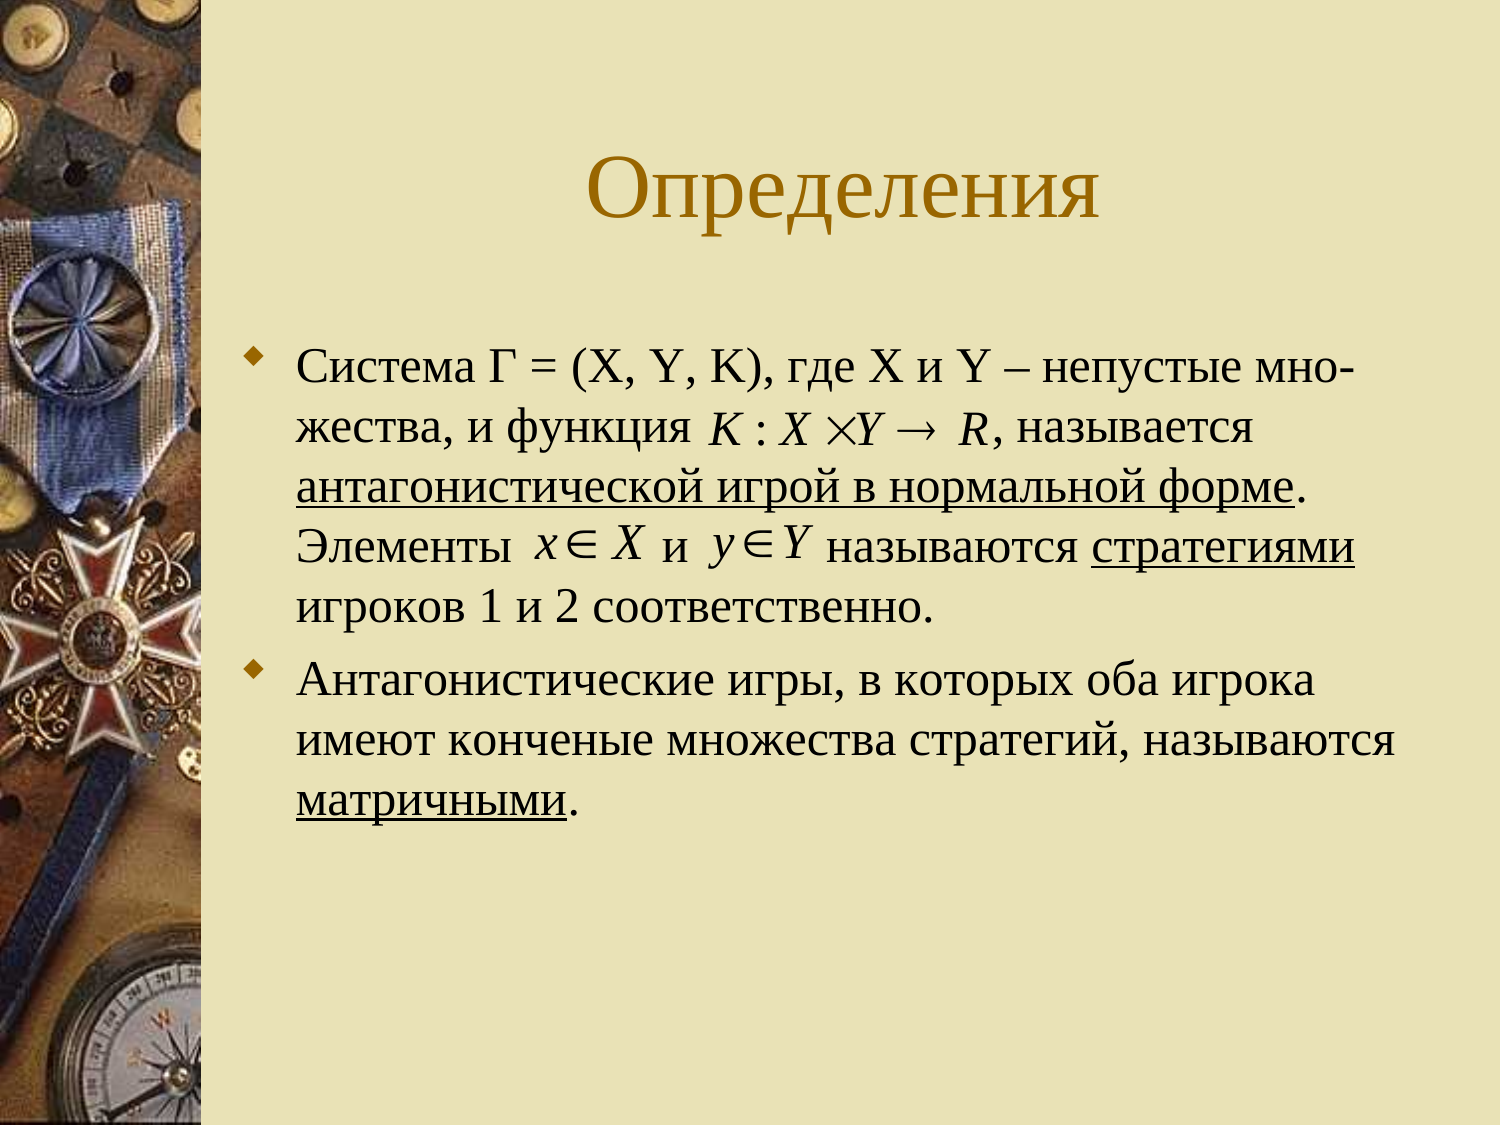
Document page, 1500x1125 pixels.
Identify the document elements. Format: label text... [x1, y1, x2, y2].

picture [0, 0, 201, 1125]
chart [699, 512, 826, 580]
list Система Г = (X, Y, K), где X и Y – непустые мно-жества, и функция , называется антагонистической игрой в нормальной форме. Элементы и называются стратегиями игроков 1 и 2 соответственно. Антагонистические игры, в которых оба игрока имеют конченые множества стратегий, называются матричными. [224, 324, 1475, 1001]
chart [525, 512, 663, 573]
title Определения [224, 87, 1463, 276]
chart [699, 399, 1000, 458]
